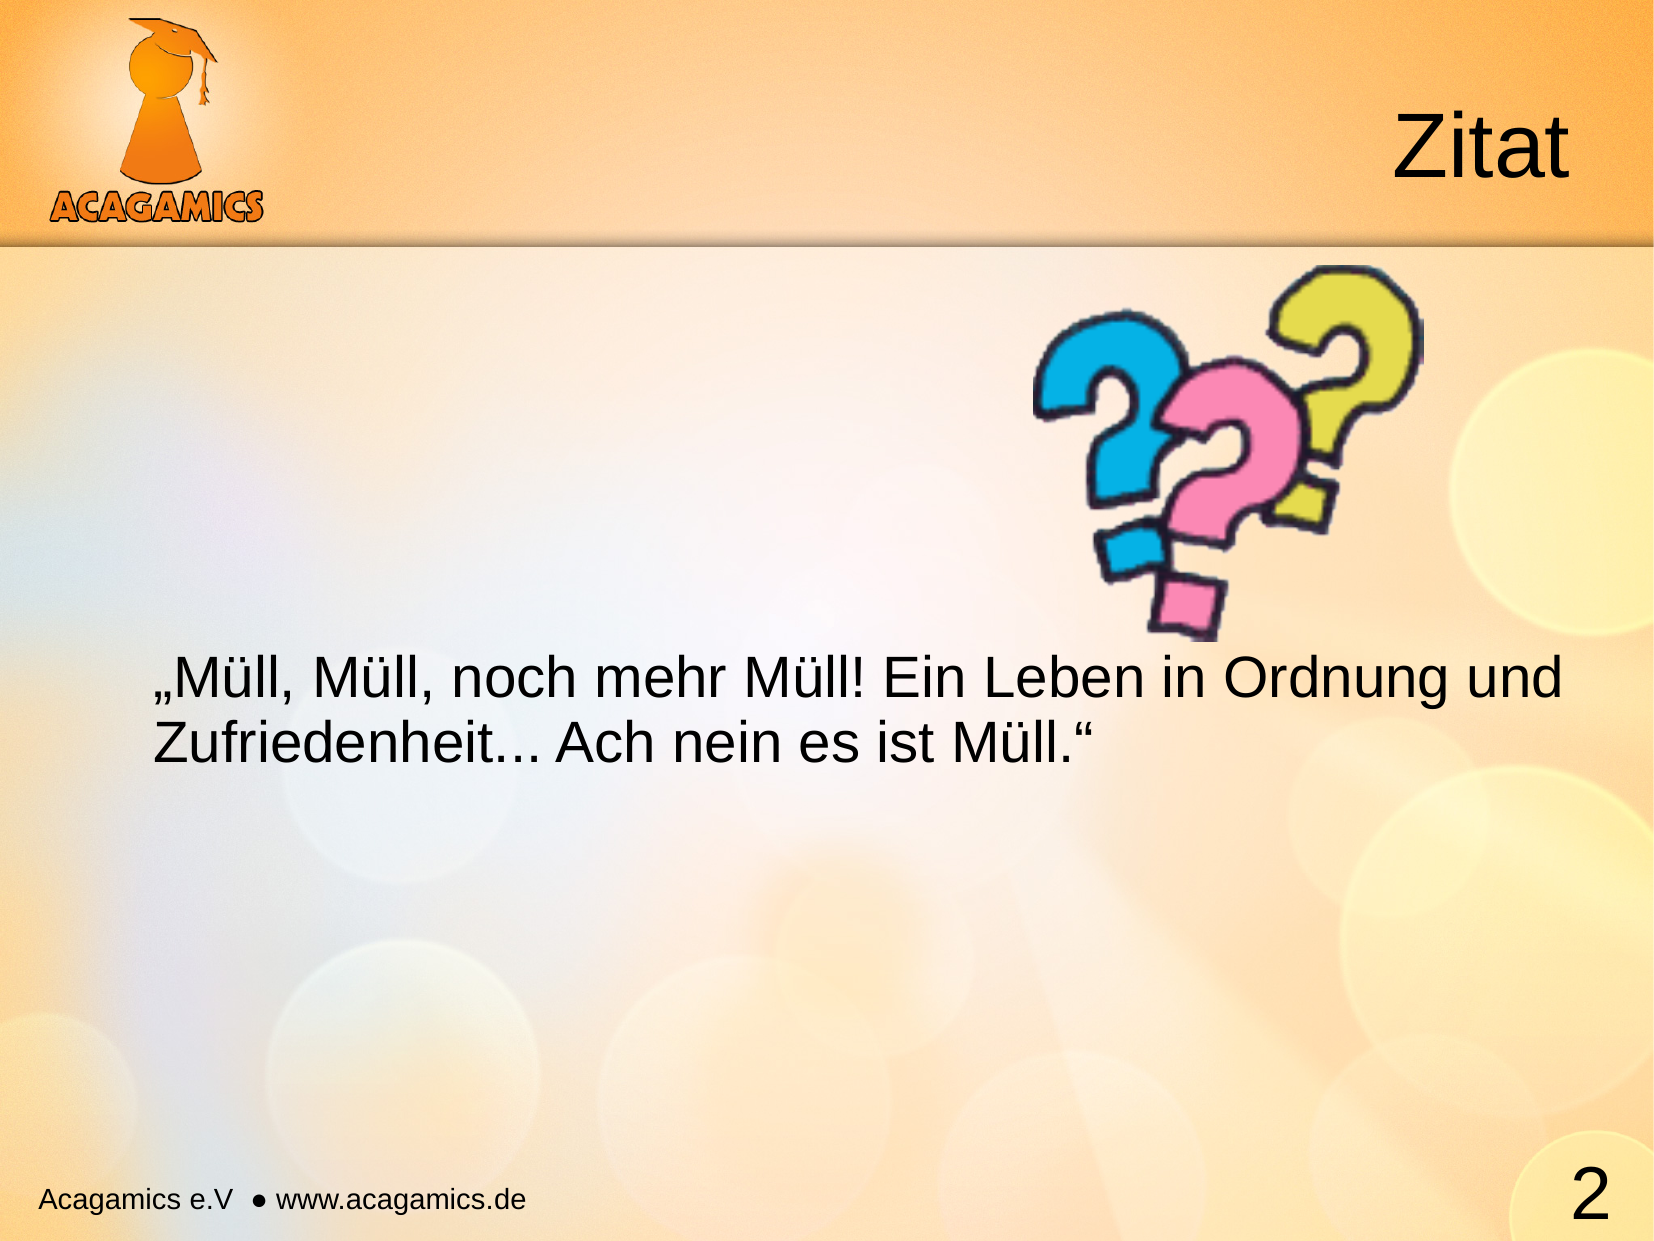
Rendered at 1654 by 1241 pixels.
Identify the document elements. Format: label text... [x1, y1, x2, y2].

picture [0, 0, 1654, 1241]
title Zitat [324, 76, 1571, 216]
list „Müll, Müll, noch mehr Müll! Ein Leben in Ordnung und Zufriedenheit... Ach nein es ist Müll.“ [82, 290, 1571, 1109]
